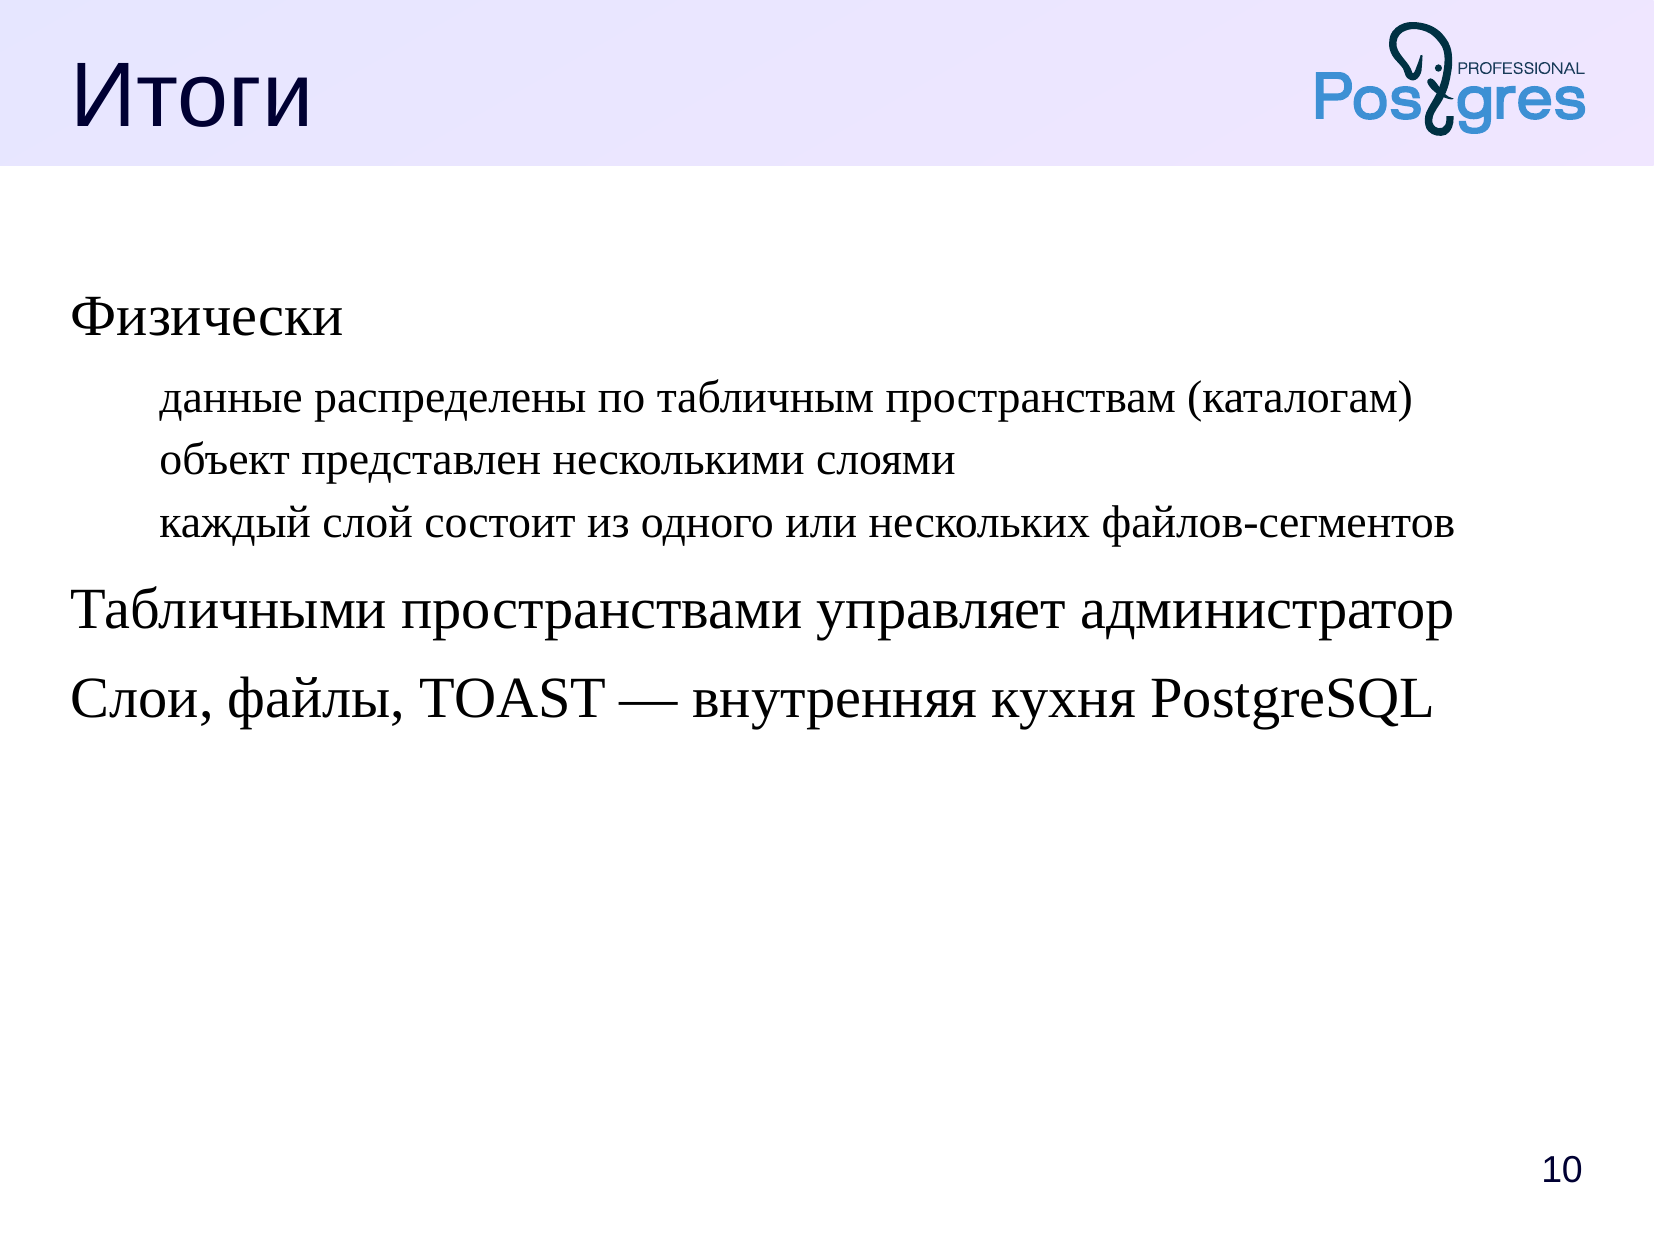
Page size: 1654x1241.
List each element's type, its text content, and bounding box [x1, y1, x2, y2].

list Физически данные распределены по табличным пространствам (каталогам) объект представлен несколькими слоями каждый слой состоит из одного или нескольких файлов-сегментов Табличными пространствами управляет администратор Слои, файлы, TOAST — внутренняя кухня PostgreSQL [70, 283, 1583, 1134]
title Итоги [70, 43, 1241, 147]
